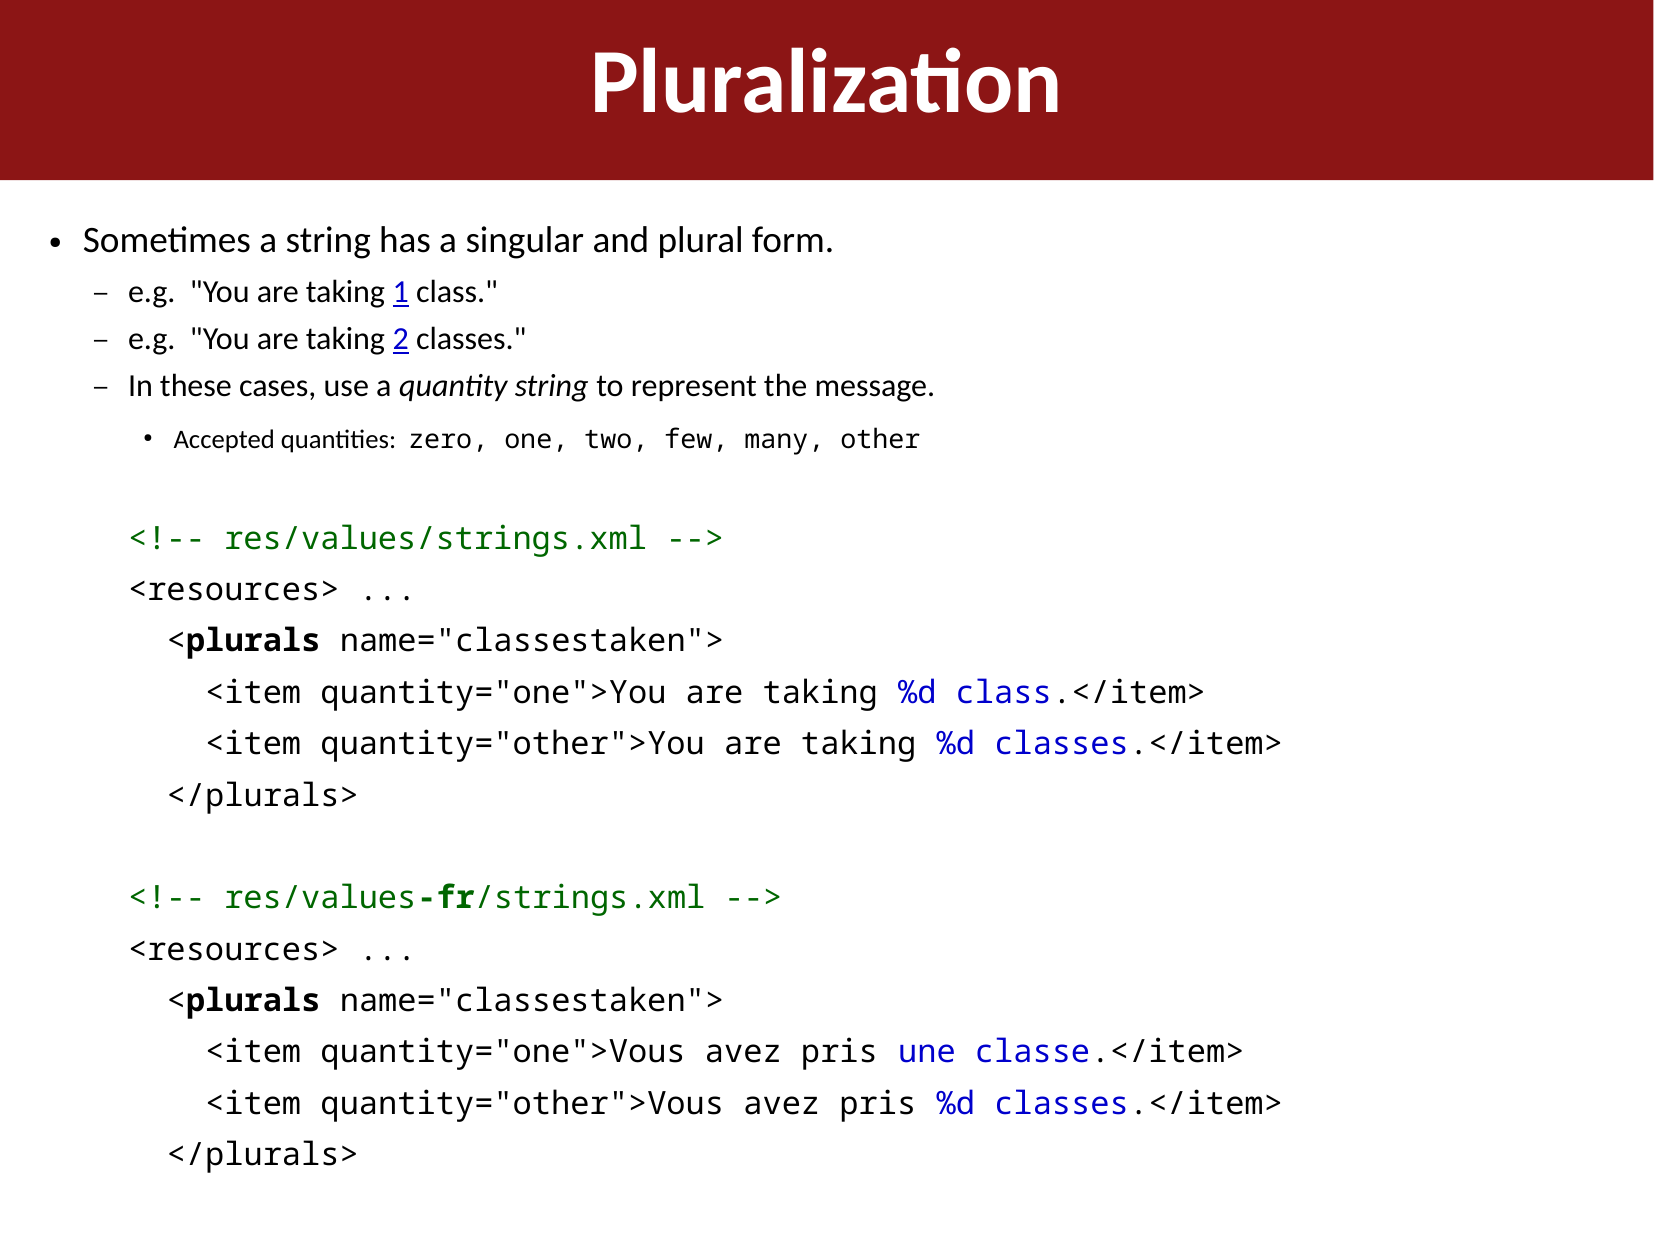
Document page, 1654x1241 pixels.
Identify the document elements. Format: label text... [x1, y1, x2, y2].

list Sometimes a string has a singular and plural form. e.g. "You are taking 1 class." e.g. "You are taking 2 classes." In these cases, use a quantity string to represent the message. Accepted quantities: zero, one, two, few, many, other <!-- res/values/strings.xml --> <resources> ... <plurals name="classestaken"> <item quantity="one">You are taking %d class.</item> <item quantity="other">You are taking %d classes.</item> </plurals> <!-- res/values-fr/strings.xml --> <resources> ... <plurals name="classestaken"> <item quantity="one">Vous avez pris une classe.</item> <item quantity="other">Vous avez pris %d classes.</item> </plurals> [37, 225, 1636, 1186]
title Pluralization [0, 0, 1654, 181]
